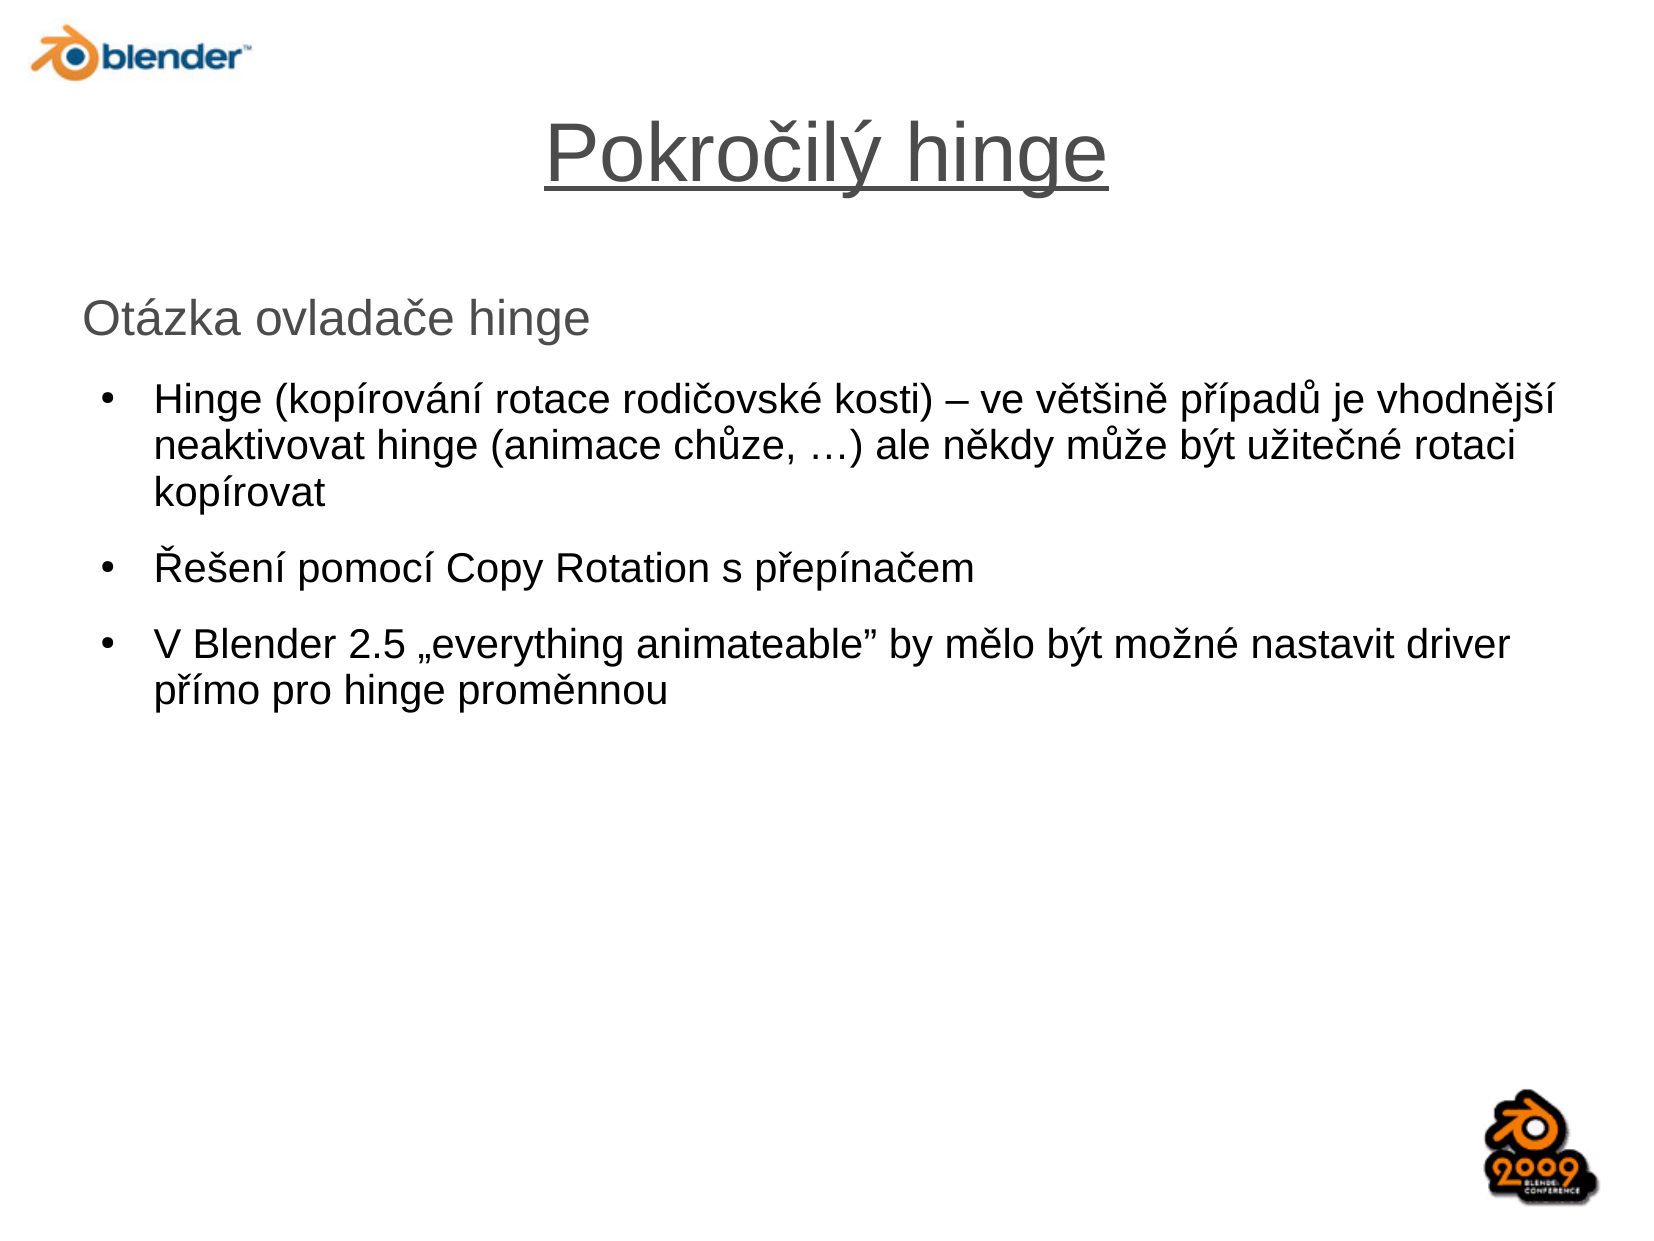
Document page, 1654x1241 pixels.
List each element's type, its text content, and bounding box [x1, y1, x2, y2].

list Otázka ovladače hinge Hinge (kopírování rotace rodičovské kosti) – ve většině případů je vhodnější neaktivovat hinge (animace chůze, …) ale někdy může být užitečné rotaci kopírovat Řešení pomocí Copy Rotation s přepínačem V Blender 2.5 „everything animateable” by mělo být možné nastavit driver přímo pro hinge proměnnou [82, 290, 1571, 1109]
picture [1476, 1085, 1602, 1211]
title Pokročilý hinge [82, 49, 1571, 257]
picture [15, 18, 266, 89]
